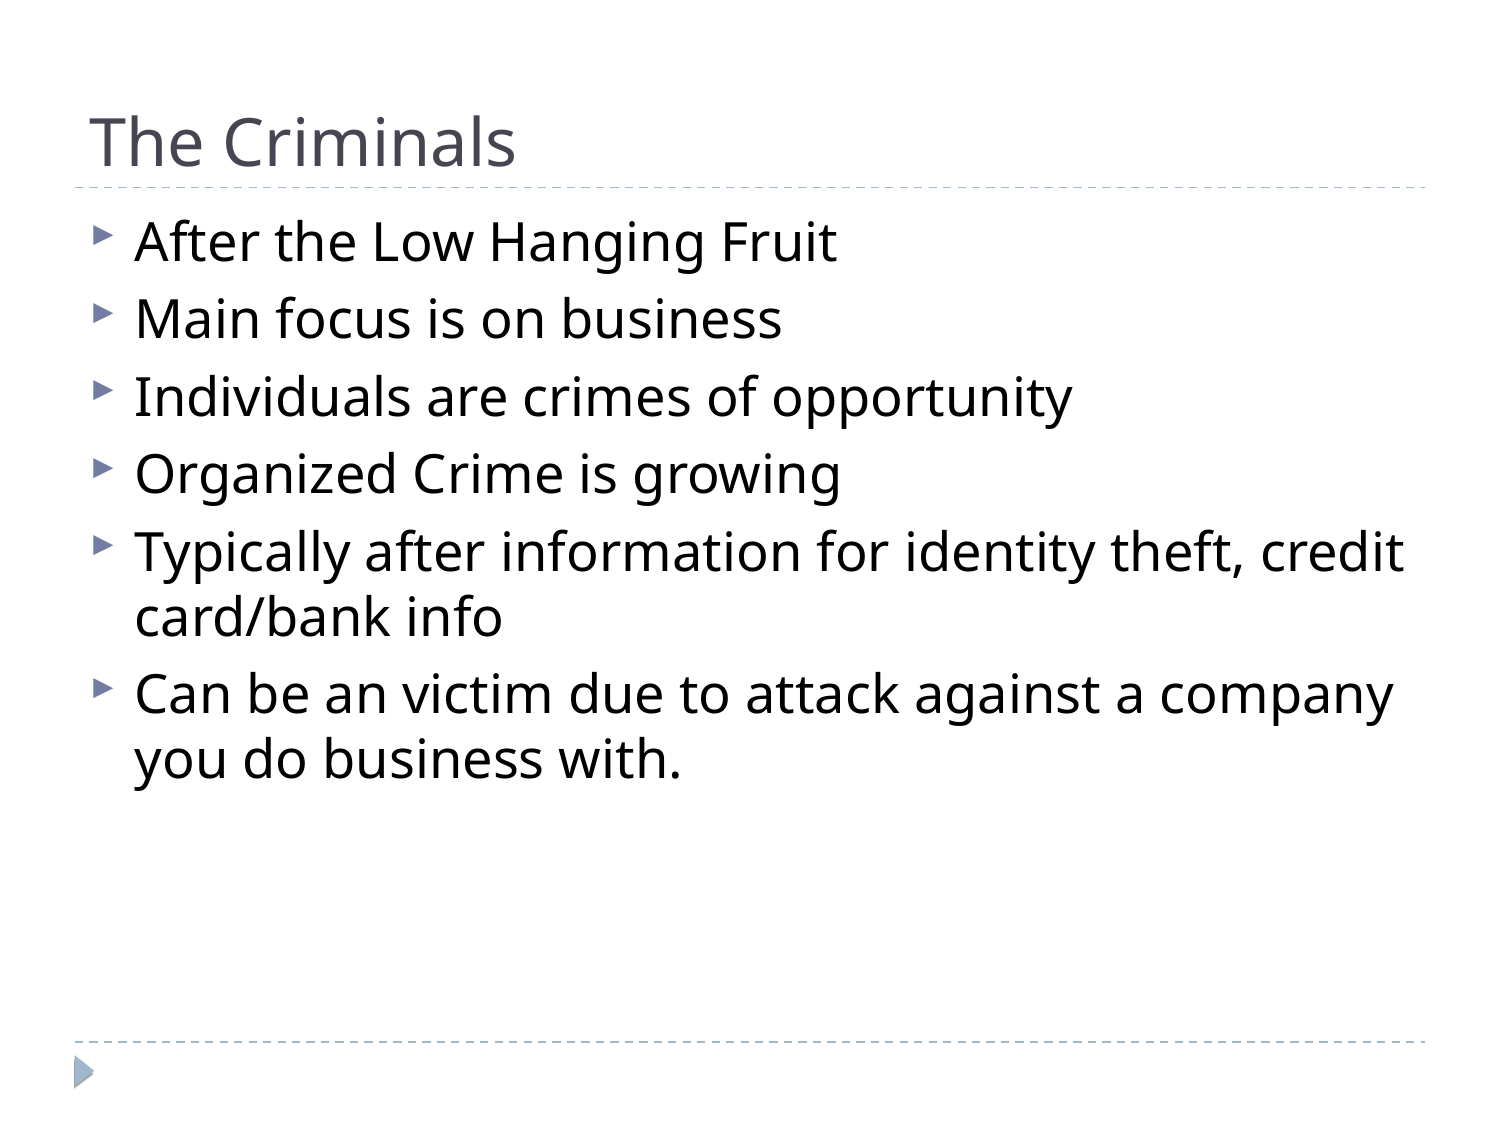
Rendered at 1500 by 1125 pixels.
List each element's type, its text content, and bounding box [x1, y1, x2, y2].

title The Criminals [75, 24, 1425, 188]
list After the Low Hanging Fruit Main focus is on business Individuals are crimes of opportunity Organized Crime is growing Typically after information for identity theft, credit card/bank info Can be an victim due to attack against a company you do business with. [75, 200, 1425, 1010]
